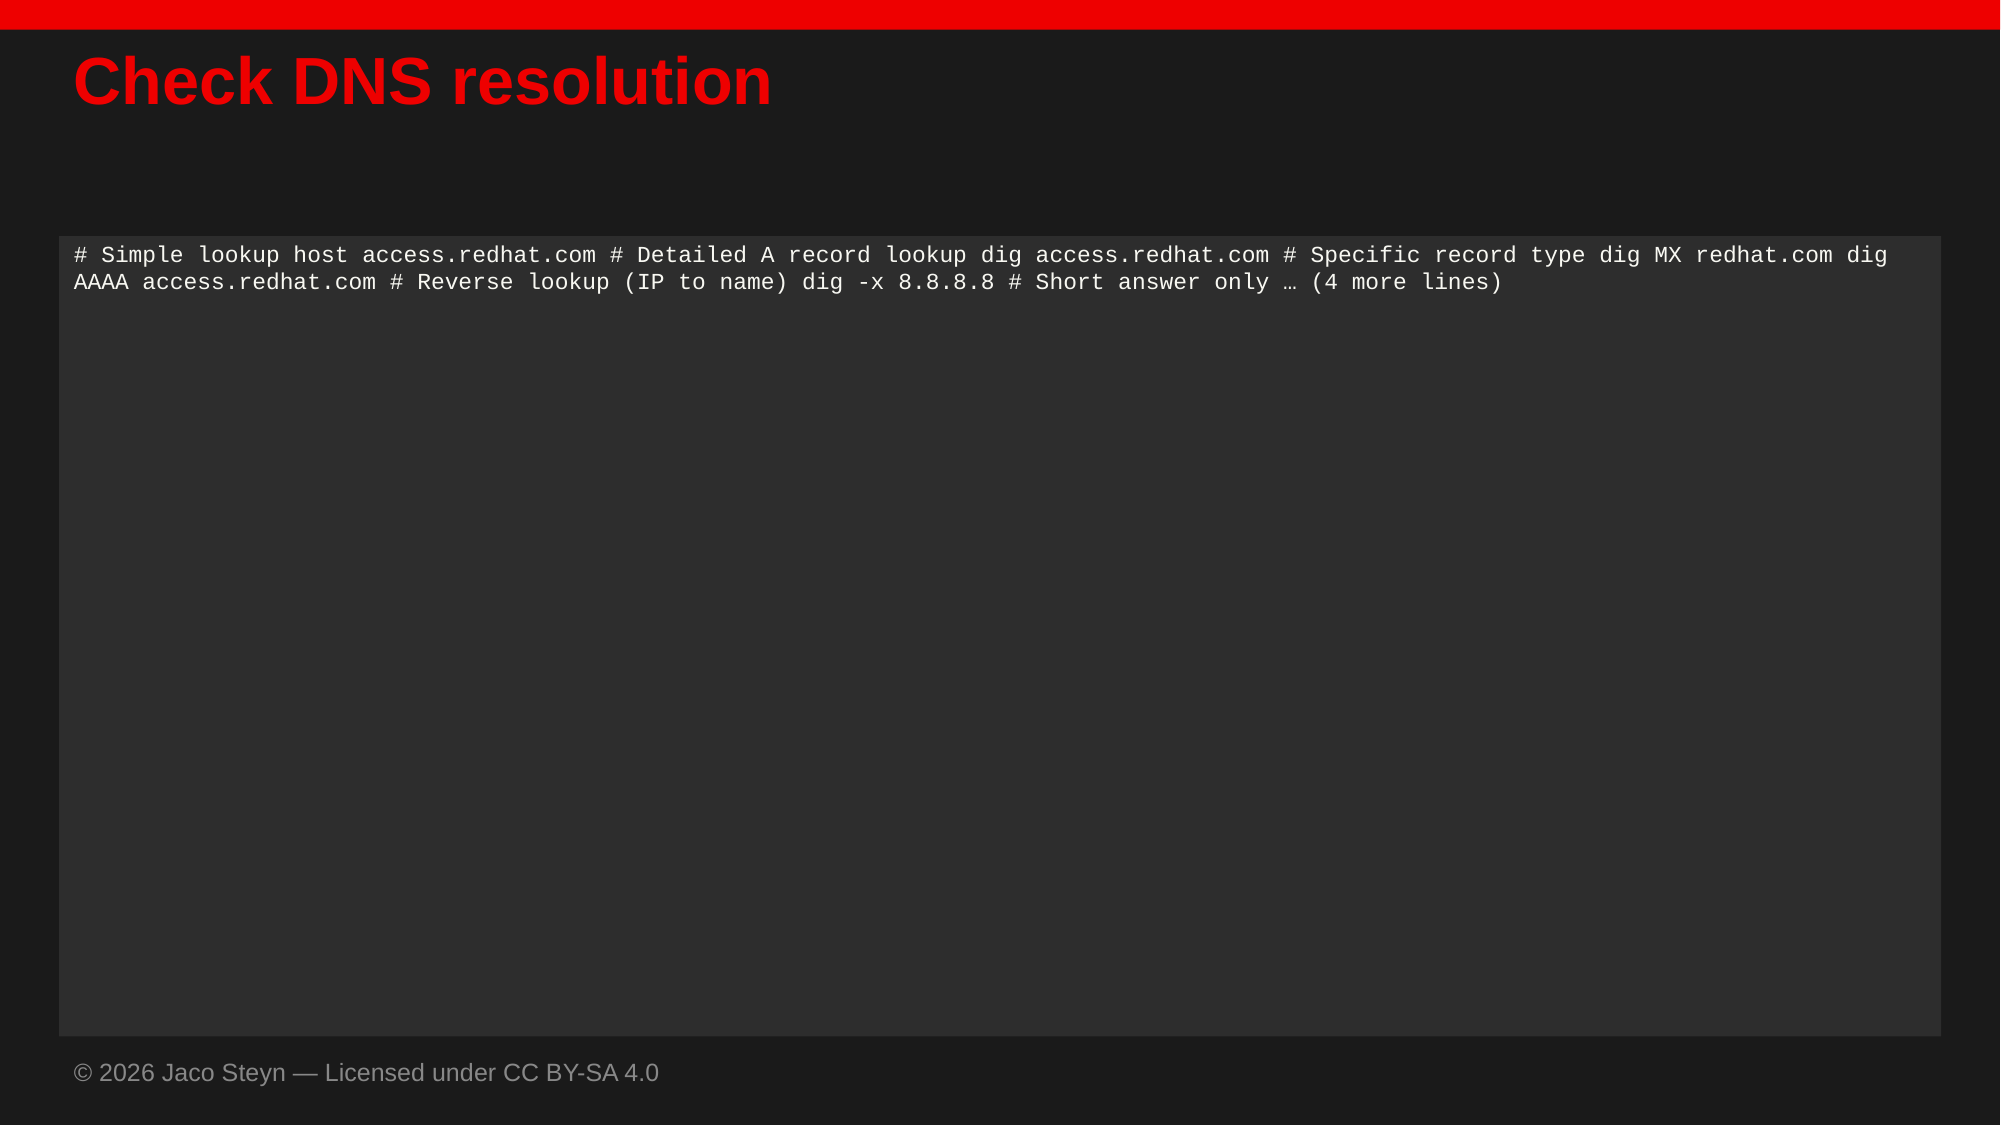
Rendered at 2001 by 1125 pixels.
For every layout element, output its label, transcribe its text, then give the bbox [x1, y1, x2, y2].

text_box [0, 0, 2001, 30]
text_box Check DNS resolution [59, 36, 1942, 208]
text_box © 2026 Jaco Steyn — Licensed under CC BY-SA 4.0 [59, 1051, 1942, 1093]
text_box # Simple lookup host access.redhat.com # Detailed A record lookup dig access.redhat.com # Specific record type dig MX redhat.com dig AAAA access.redhat.com # Reverse lookup (IP to name) dig -x 8.8.8.8 # Short answer only … (4 more lines) [59, 236, 1942, 1037]
